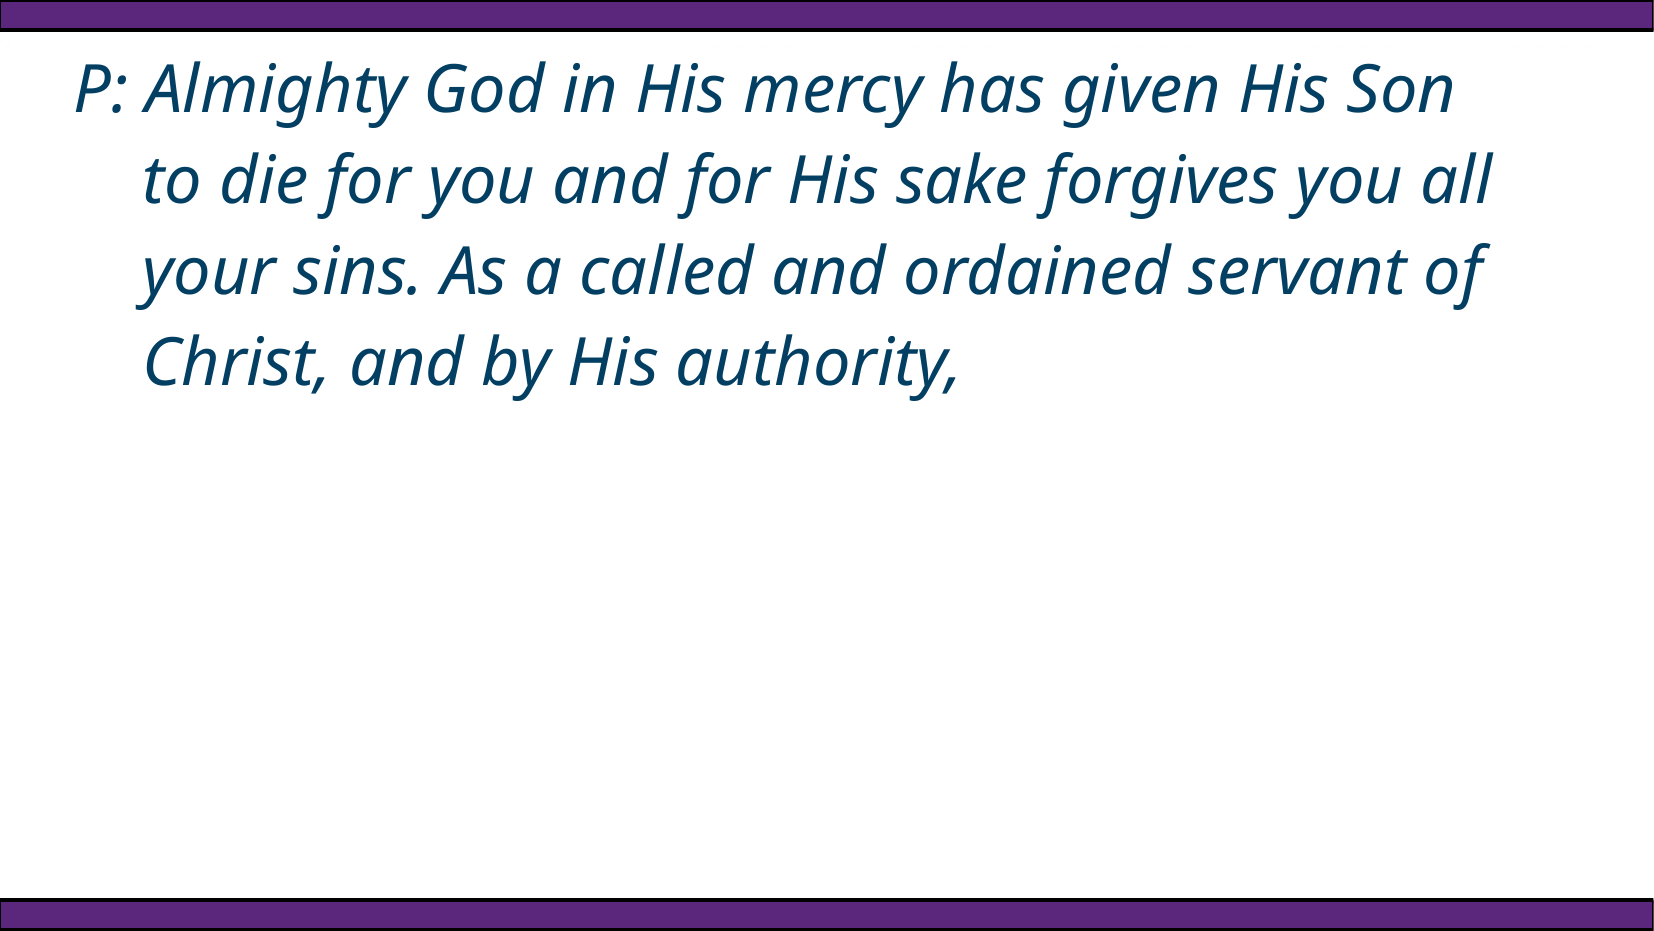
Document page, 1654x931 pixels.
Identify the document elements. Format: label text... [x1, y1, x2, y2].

picture [0, 31, 1654, 900]
text_box [0, 900, 1654, 931]
text_box P: Almighty God in His mercy has given His Son to die for you and for His sake forgives you all your sins. As a called and ordained servant of Christ, and by His authority, [58, 34, 1589, 405]
text_box [0, 0, 1654, 31]
